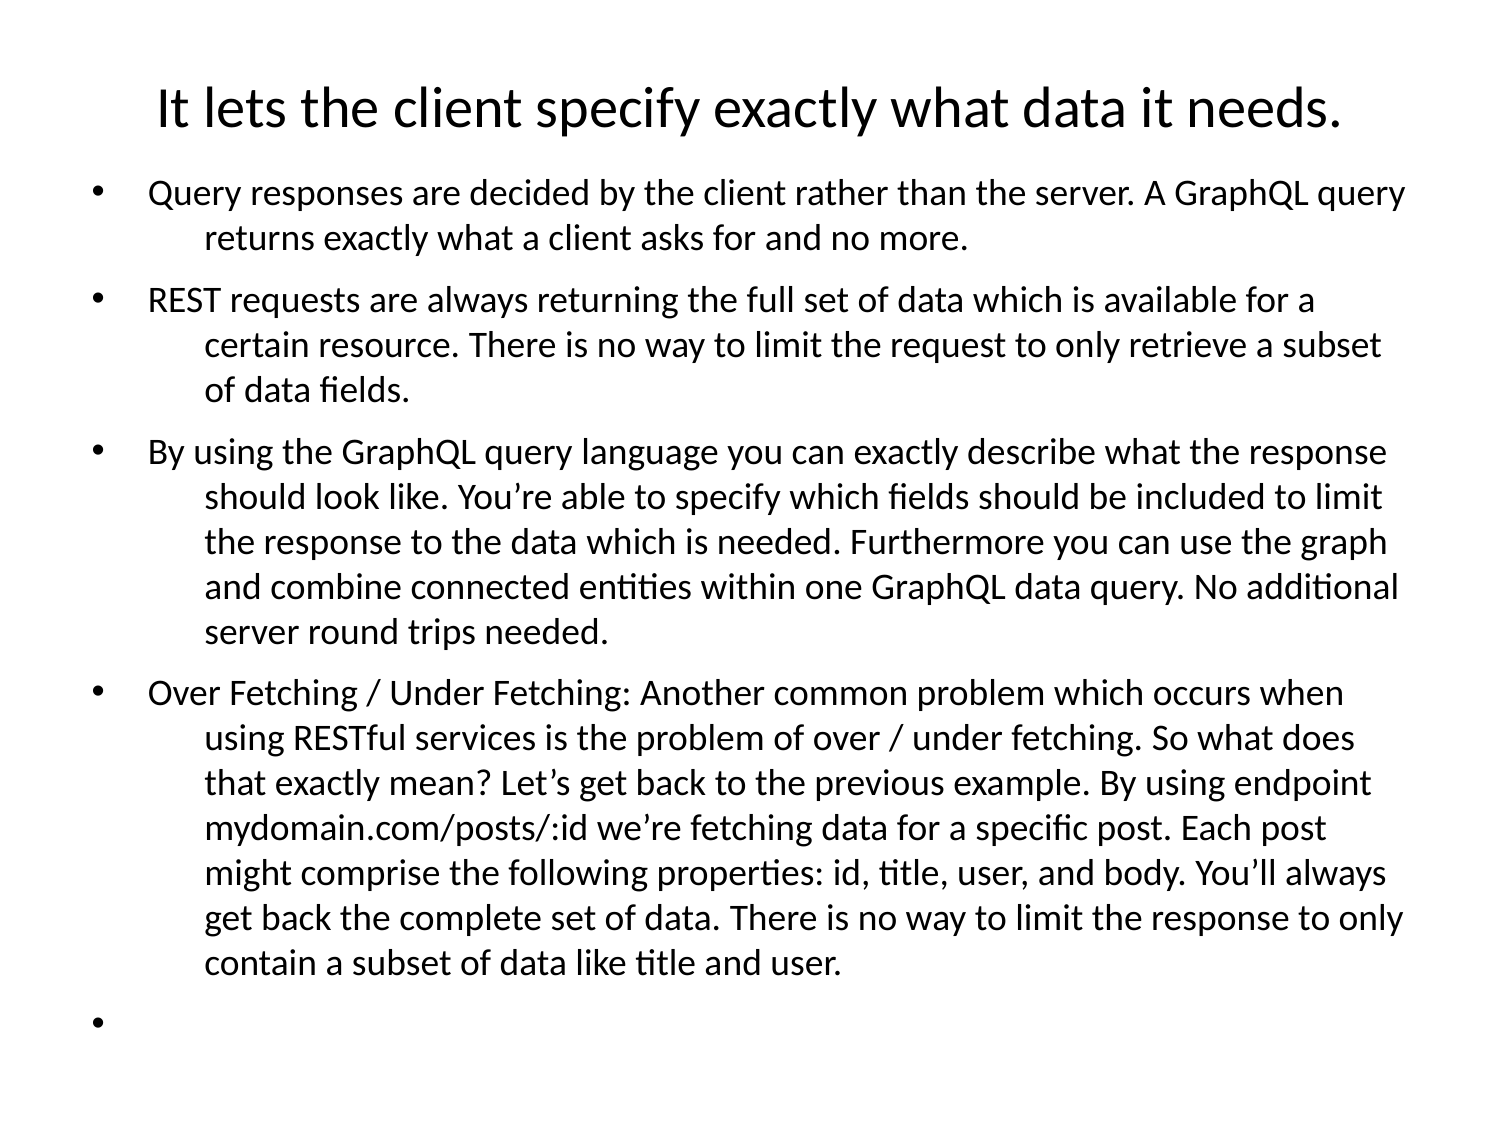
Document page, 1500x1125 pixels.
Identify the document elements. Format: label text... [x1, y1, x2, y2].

list Query responses are decided by the client rather than the server. A GraphQL query returns exactly what a client asks for and no more. REST requests are always returning the full set of data which is available for a certain resource. There is no way to limit the request to only retrieve a subset of data fields. By using the GraphQL query language you can exactly describe what the response should look like. You’re able to specify which fields should be included to limit the response to the data which is needed. Furthermore you can use the graph and combine connected entities within one GraphQL data query. No additional server round trips needed. Over Fetching / Under Fetching: Another common problem which occurs when using RESTful services is the problem of over / under fetching. So what does that exactly mean? Let’s get back to the previous example. By using endpoint mydomain.com/posts/:id we’re fetching data for a specific post. Each post might comprise the following properties: id, title, user, and body. You’ll always get back the complete set of data. There is no way to limit the response to only contain a subset of data like title and user. [76, 160, 1427, 1059]
title It lets the client specify exactly what data it needs. [75, 45, 1426, 233]
